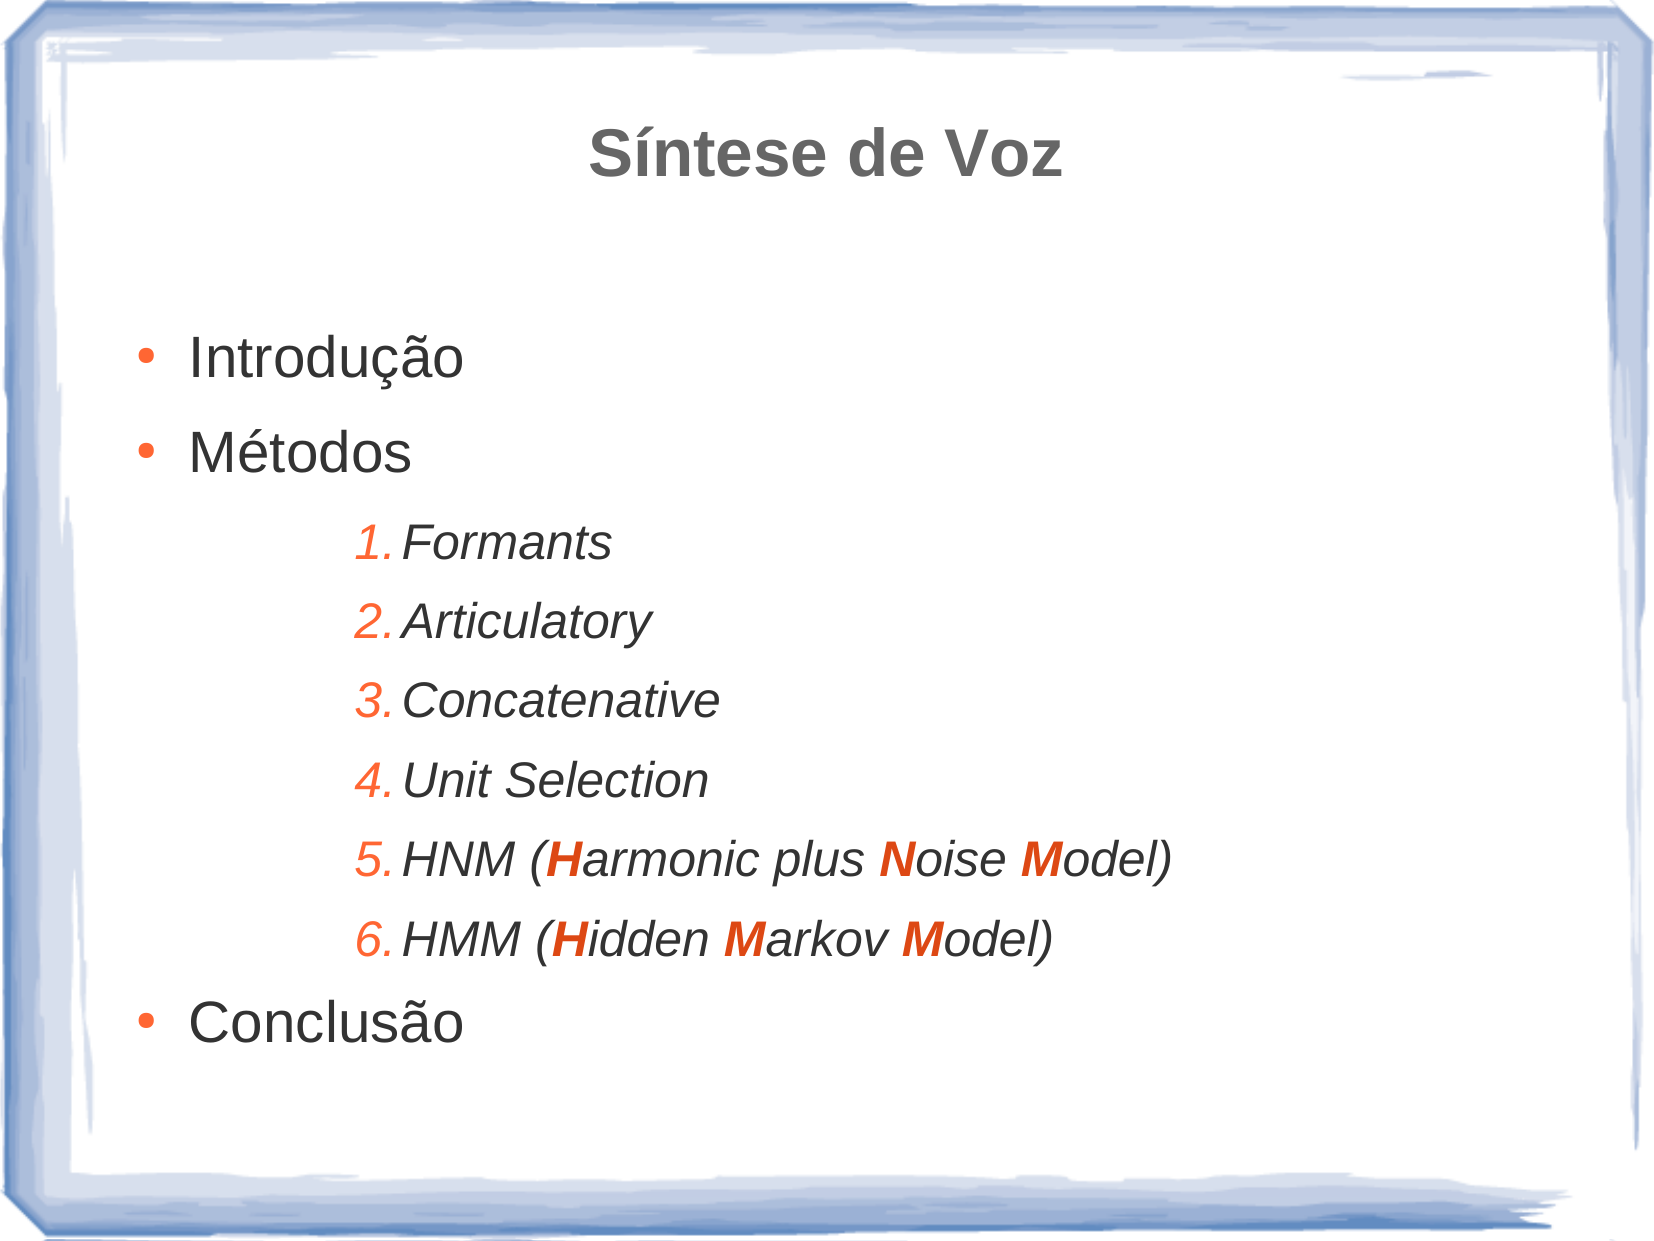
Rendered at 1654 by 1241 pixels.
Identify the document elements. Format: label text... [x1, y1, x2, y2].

list Introdução Métodos Formants Articulatory Concatenative Unit Selection HNM (Harmonic plus Noise Model) HMM (Hidden Markov Model) Conclusão [118, 324, 1571, 1060]
title Síntese de Voz [82, 49, 1571, 257]
picture [0, 0, 1654, 1241]
